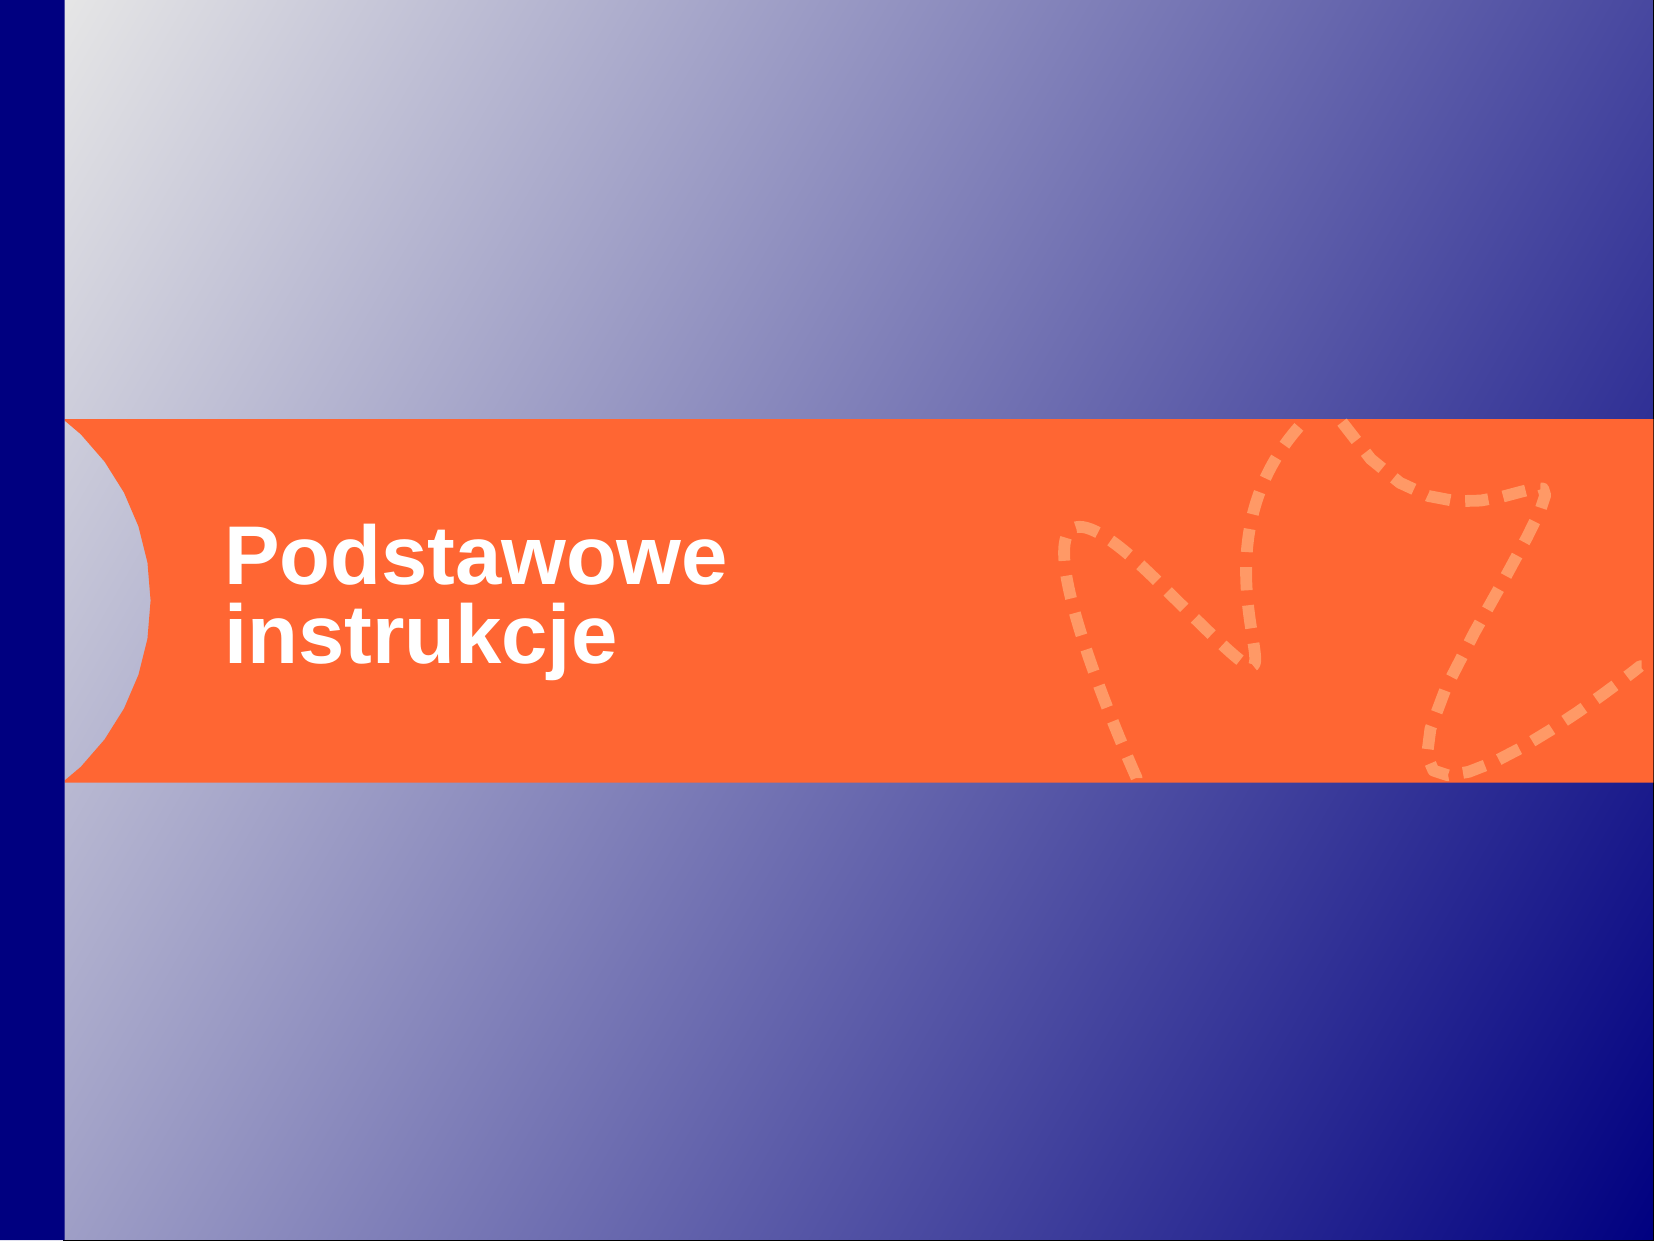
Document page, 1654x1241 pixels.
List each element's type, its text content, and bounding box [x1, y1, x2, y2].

title Podstawowe instrukcje [224, 497, 1093, 704]
